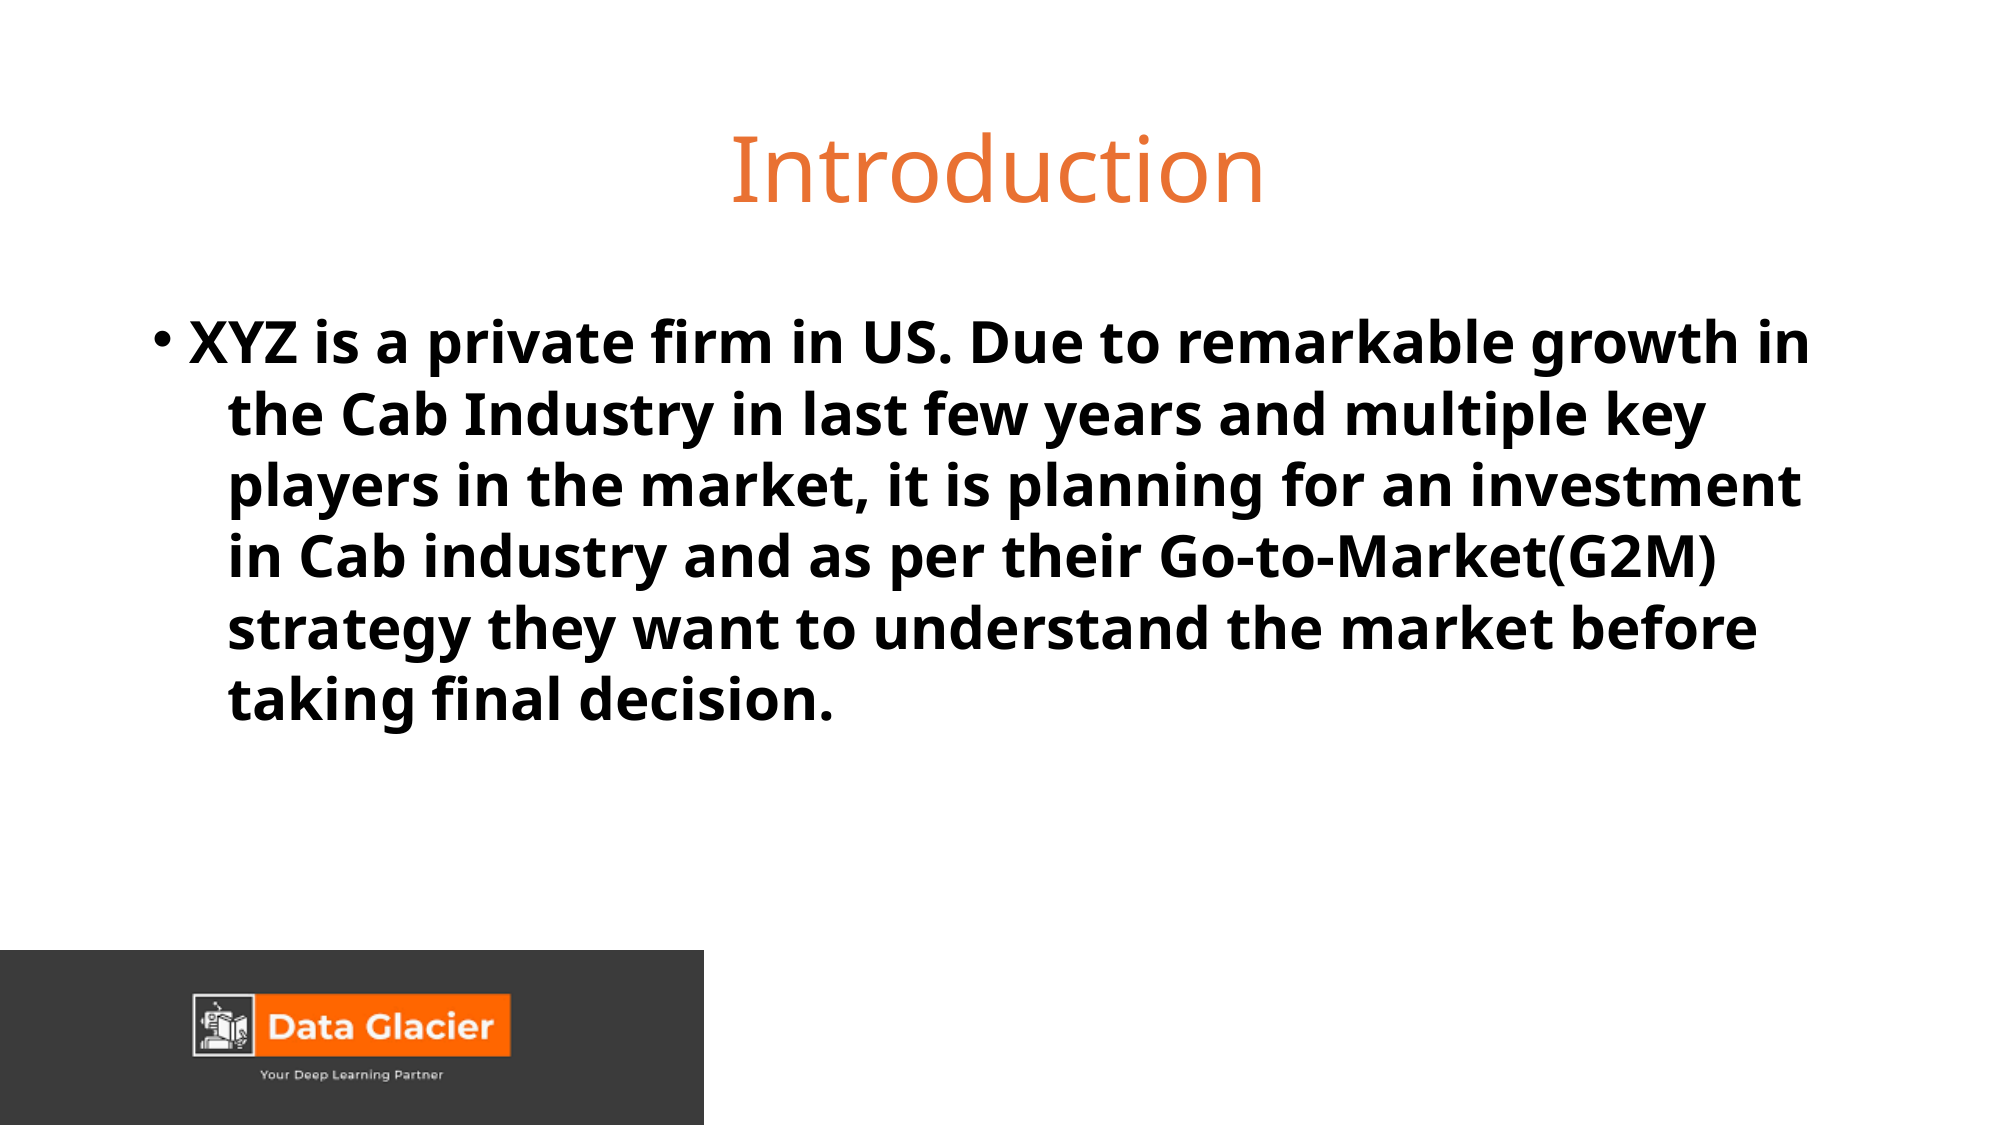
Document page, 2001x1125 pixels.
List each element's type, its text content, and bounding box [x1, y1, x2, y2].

list XYZ is a private firm in US. Due to remarkable growth in the Cab Industry in last few years and multiple key players in the market, it is planning for an investment in Cab industry and as per their Go-to-Market(G2M) strategy they want to understand the market before taking final decision. [137, 299, 1863, 1014]
title Introduction [137, 59, 1863, 278]
picture [0, 950, 704, 1125]
